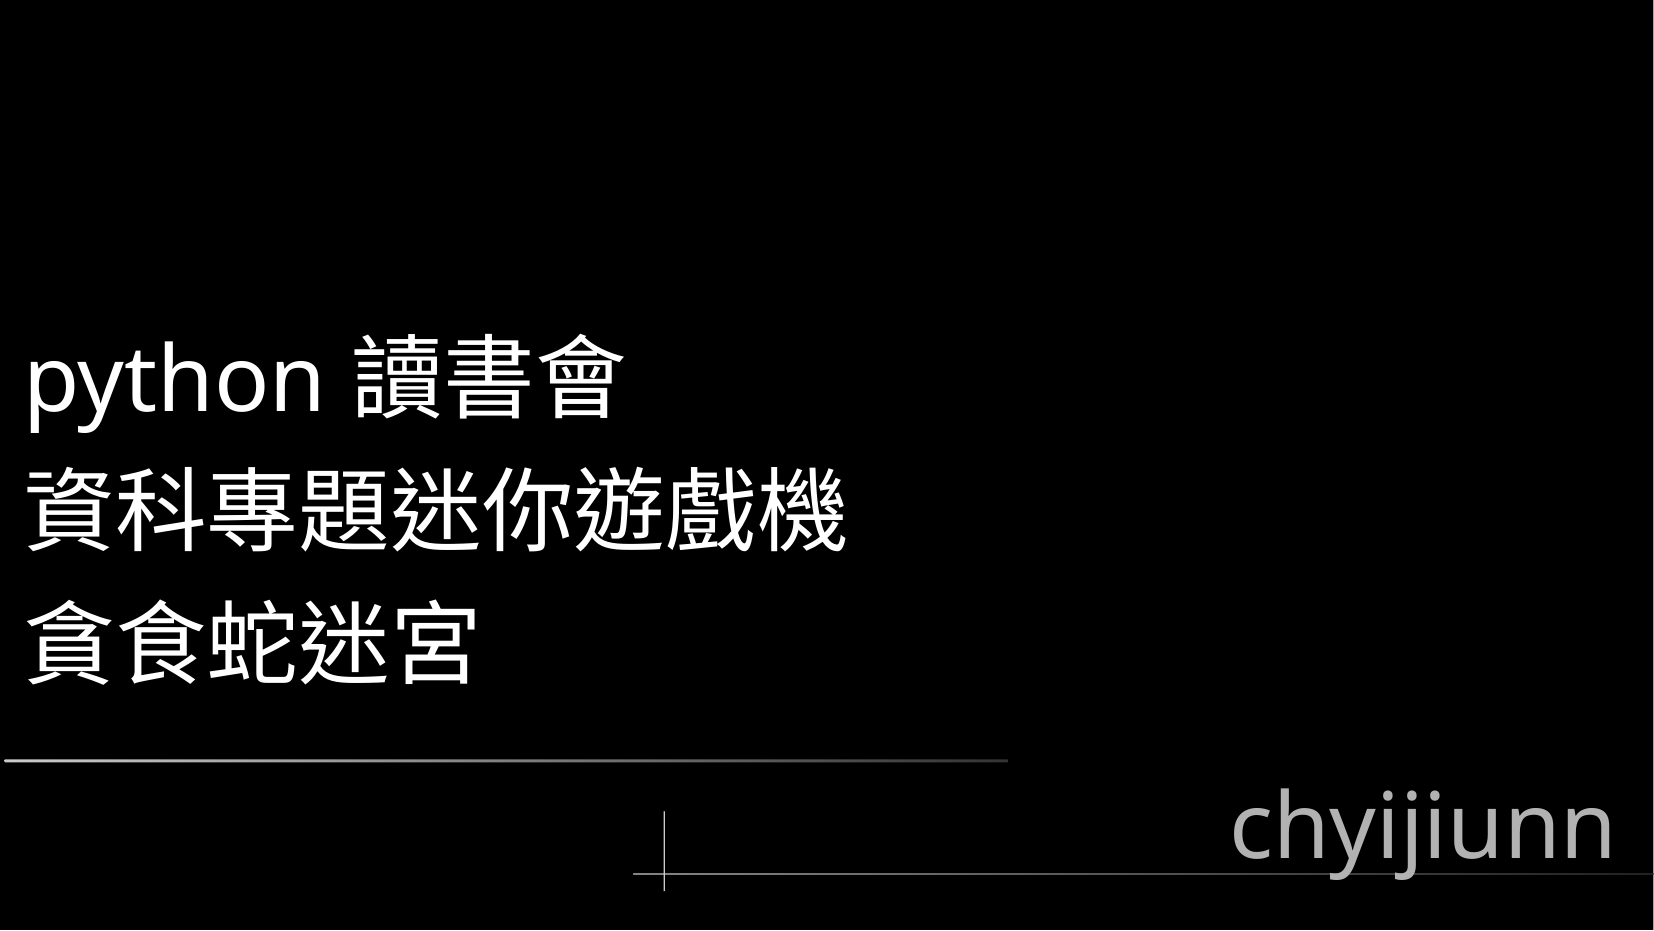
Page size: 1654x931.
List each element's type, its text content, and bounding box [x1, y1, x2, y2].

title python讀書會 資科專題迷你遊戲機 貪食蛇迷宮 [23, 206, 1501, 803]
title chyijiunn [944, 767, 1619, 879]
